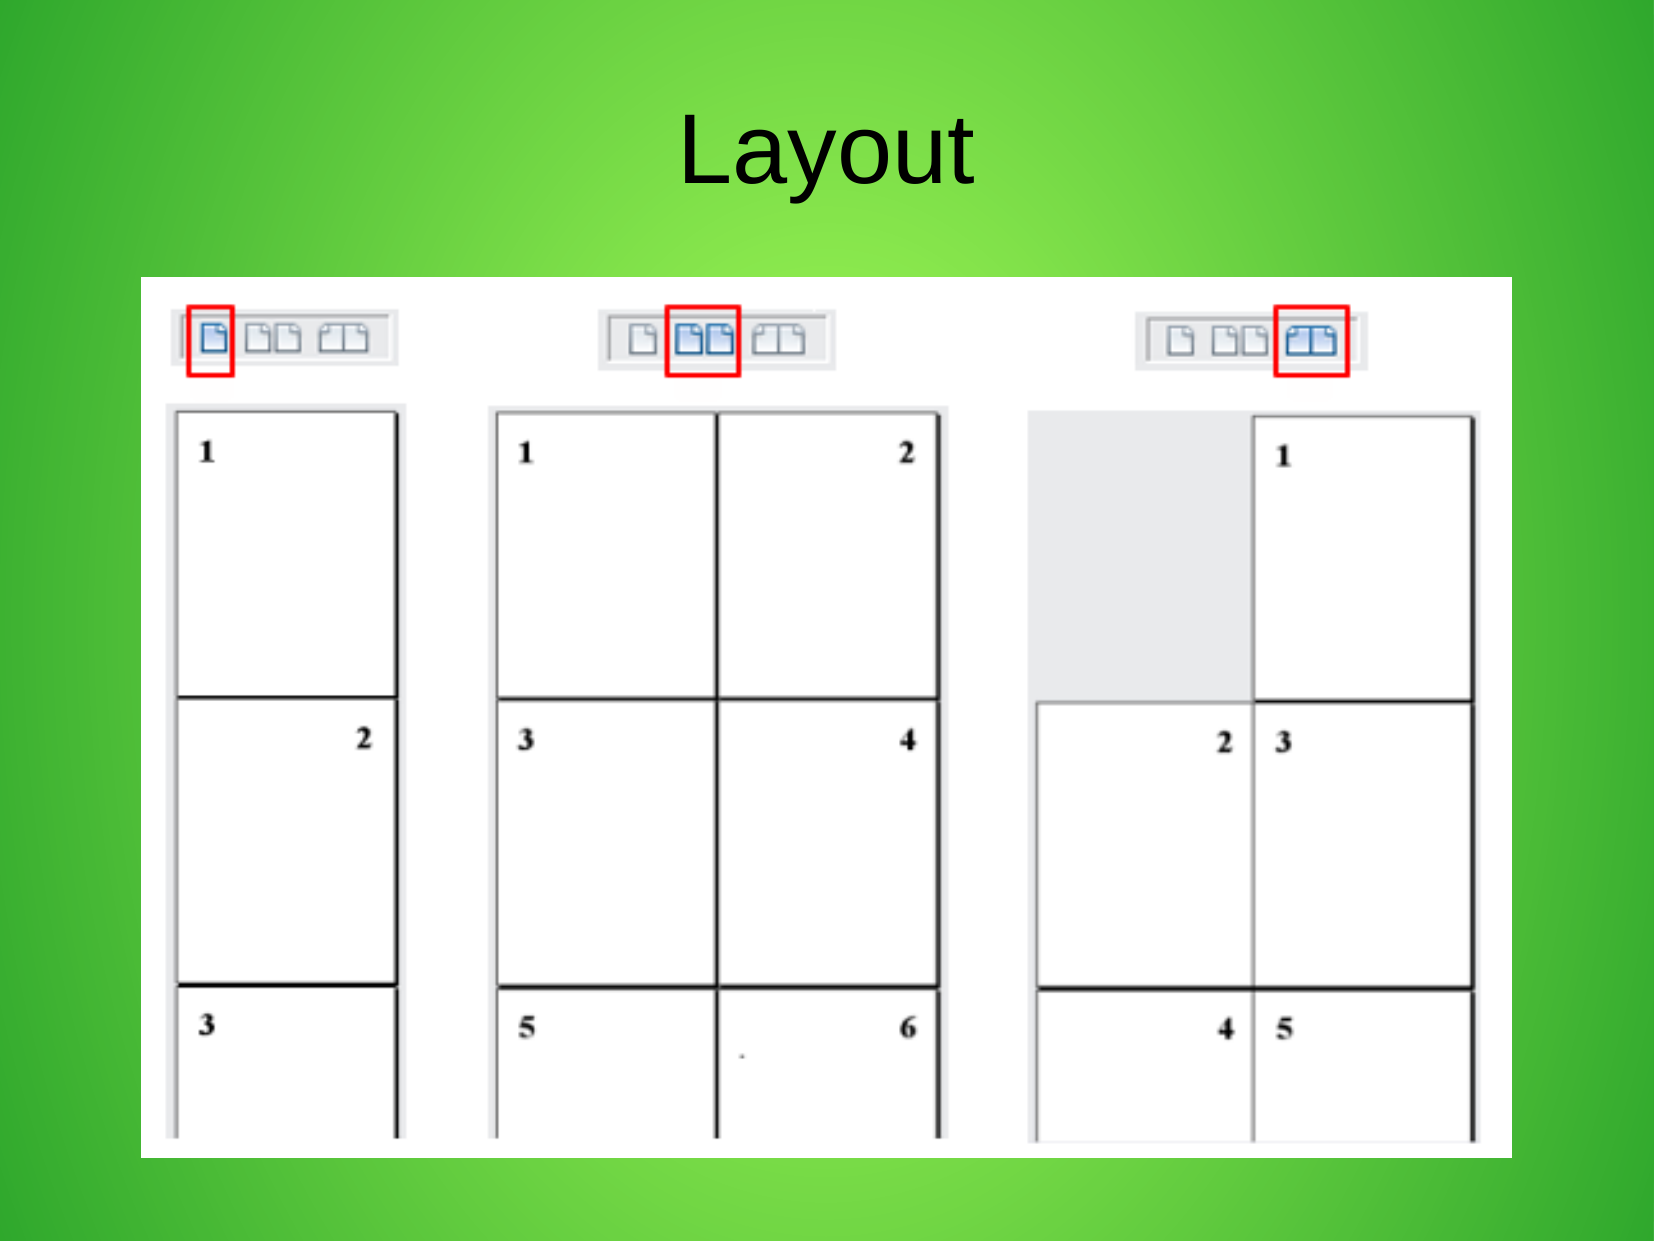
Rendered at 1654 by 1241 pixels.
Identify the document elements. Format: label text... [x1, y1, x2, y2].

title Layout [82, 47, 1571, 252]
picture [141, 277, 1512, 1158]
